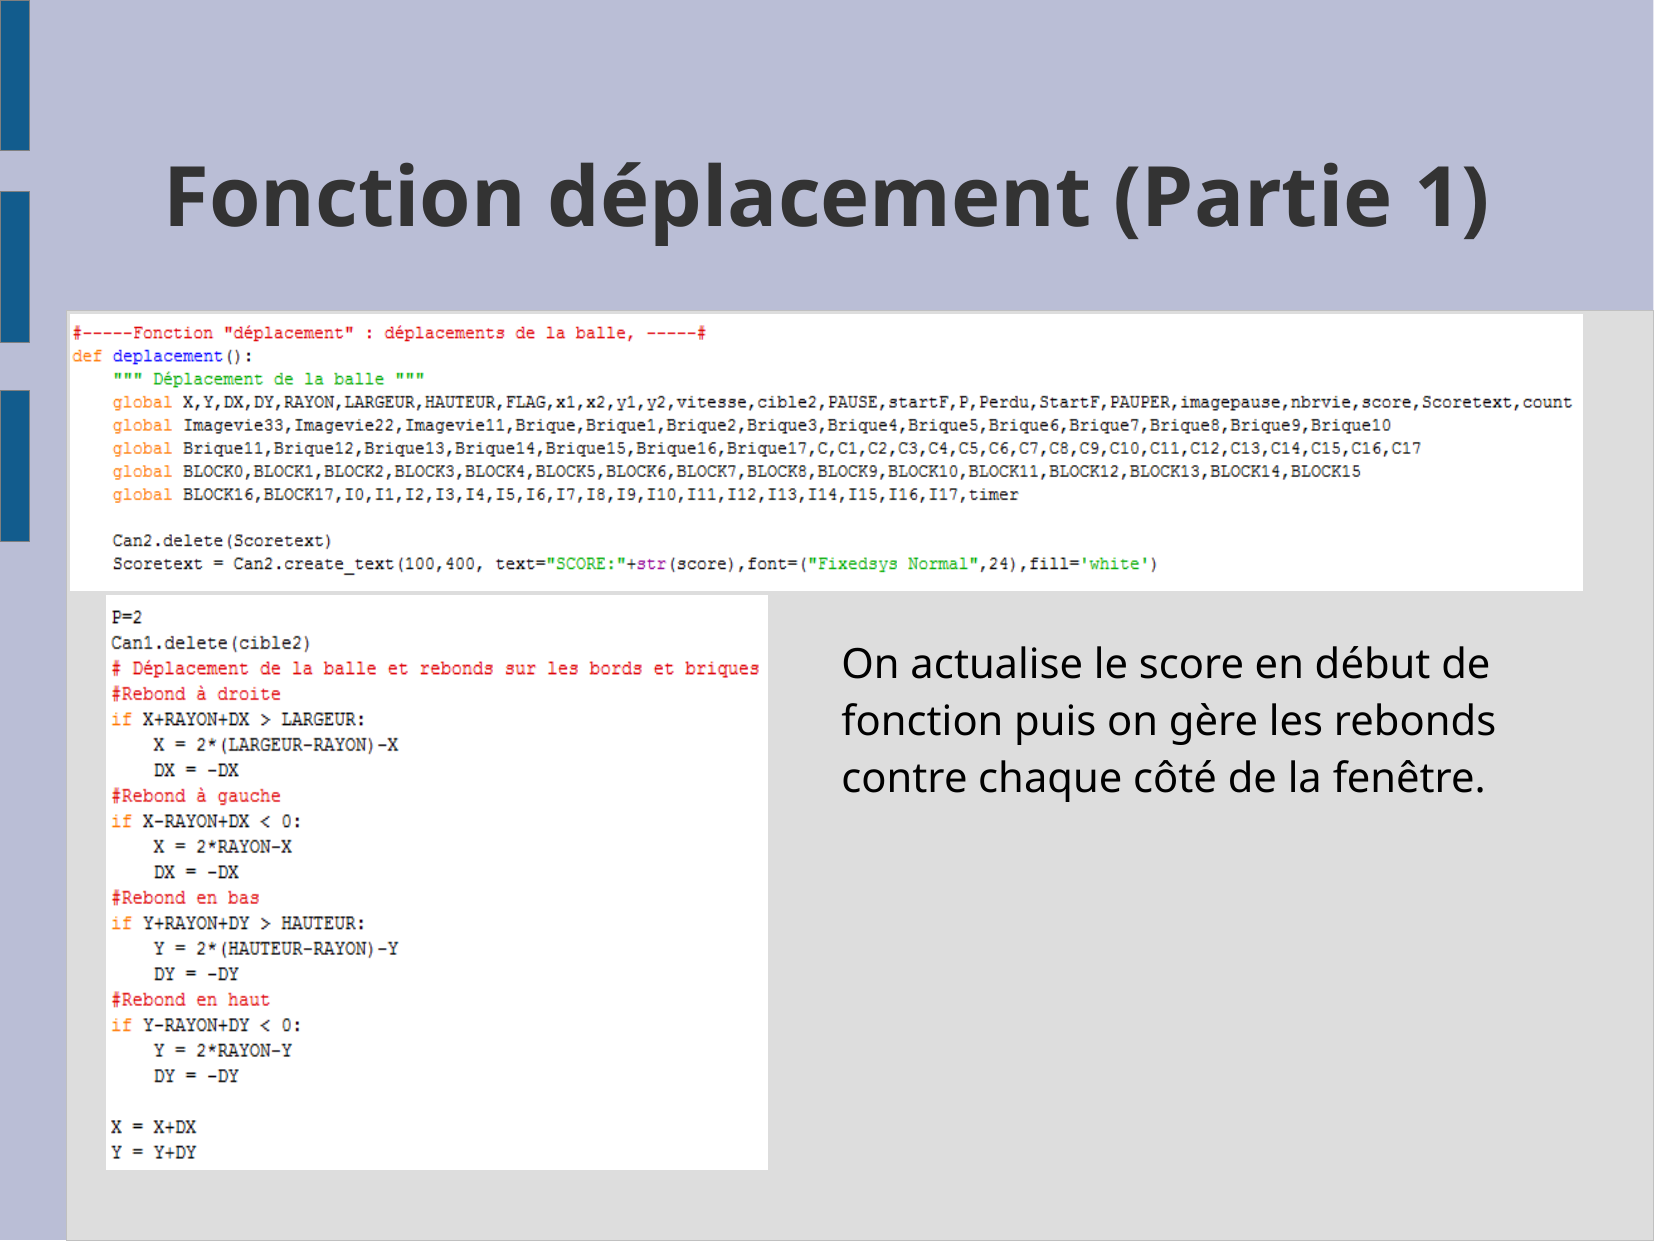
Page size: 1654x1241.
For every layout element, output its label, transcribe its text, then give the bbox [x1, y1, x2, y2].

picture [70, 314, 1583, 591]
text_box On actualise le score en début de fonction puis on gère les rebonds contre chaque côté de la fenêtre. [826, 625, 1595, 799]
picture [106, 595, 768, 1170]
title Fonction déplacement (Partie 1) [121, 91, 1534, 299]
